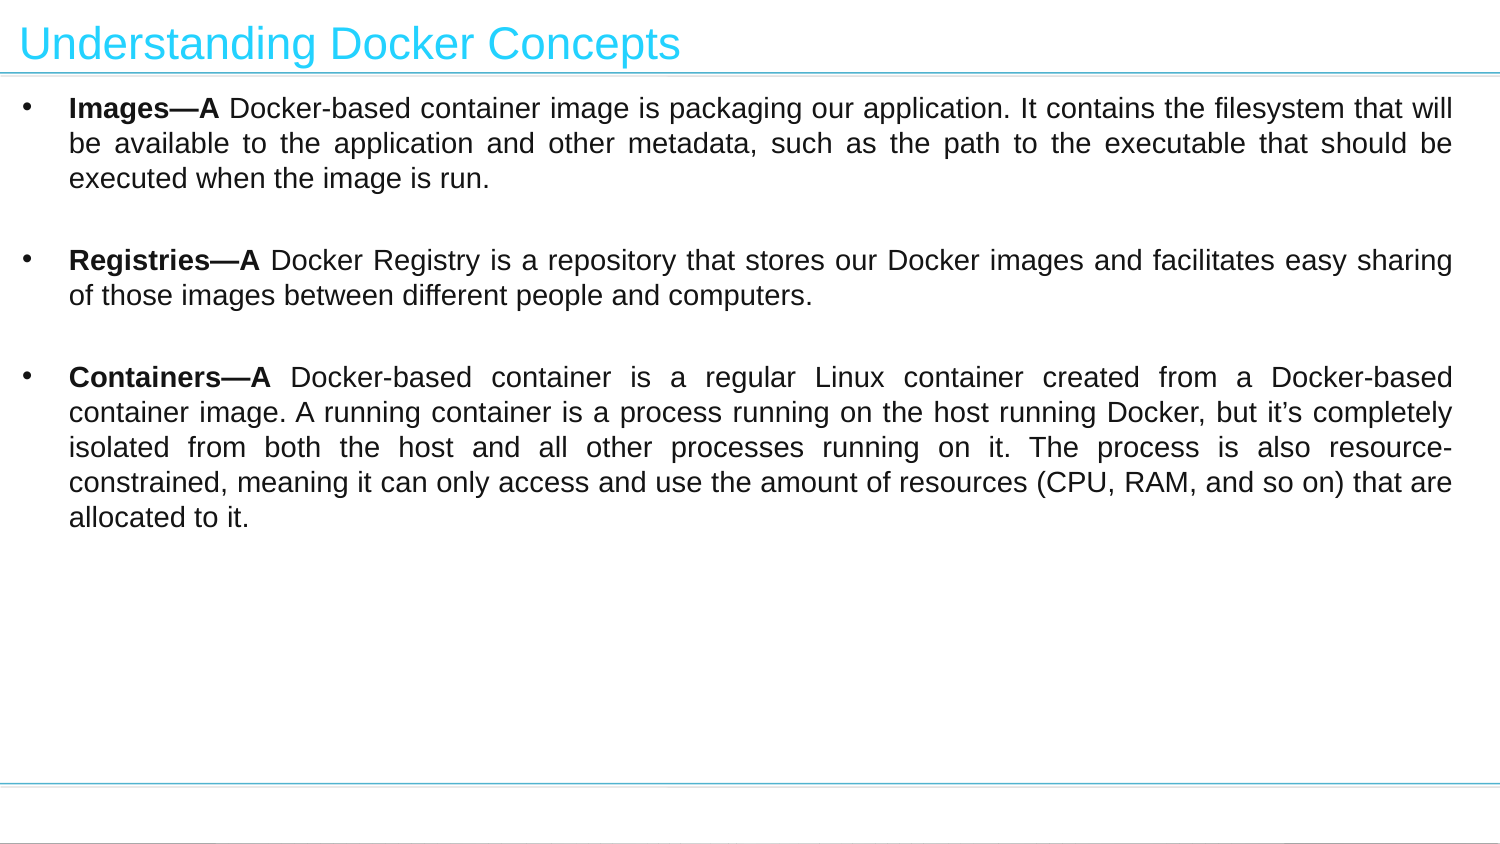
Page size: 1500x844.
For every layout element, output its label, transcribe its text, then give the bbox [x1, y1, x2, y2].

slide_number <number> [0, 778, 63, 840]
list Images—A Docker-based container image is packaging our application. It contains the filesystem that will be available to the application and other metadata, such as the path to the executable that should be executed when the image is run. Registries—A Docker Registry is a repository that stores our Docker images and facilitates easy sharing of those images between different people and computers. Containers—A Docker-based container is a regular Linux container created from a Docker-based container image. A running container is a process running on the host running Docker, but it’s completely isolated from both the host and all other processes running on it. The process is also resource-constrained, meaning it can only access and use the amount of resources (CPU, RAM, and so on) that are allocated to it. [7, 81, 1470, 782]
title Understanding Docker Concepts [18, 16, 1482, 66]
